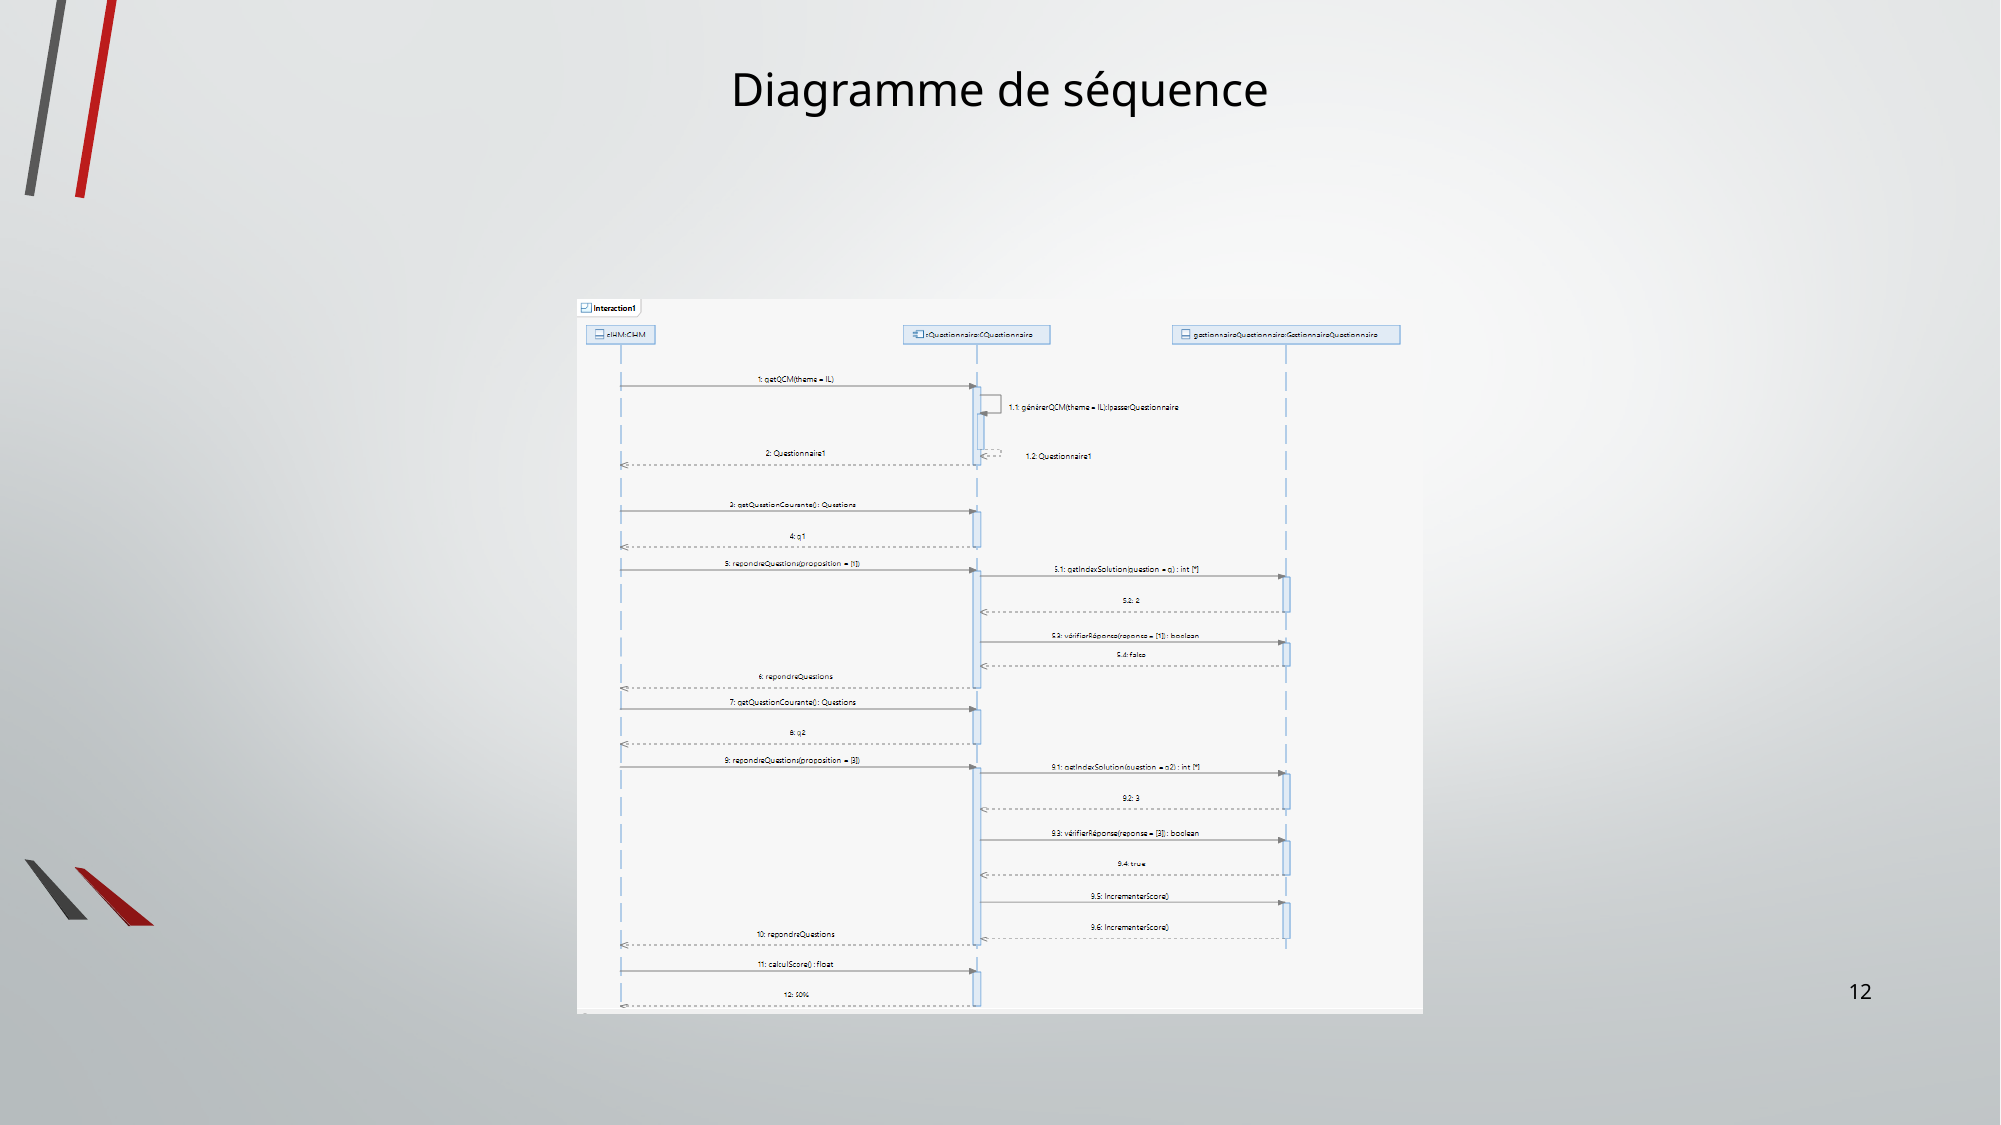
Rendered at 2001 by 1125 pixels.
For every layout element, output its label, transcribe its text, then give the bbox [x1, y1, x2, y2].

title Diagramme de séquence [137, 59, 1863, 278]
picture [0, 0, 2001, 1125]
